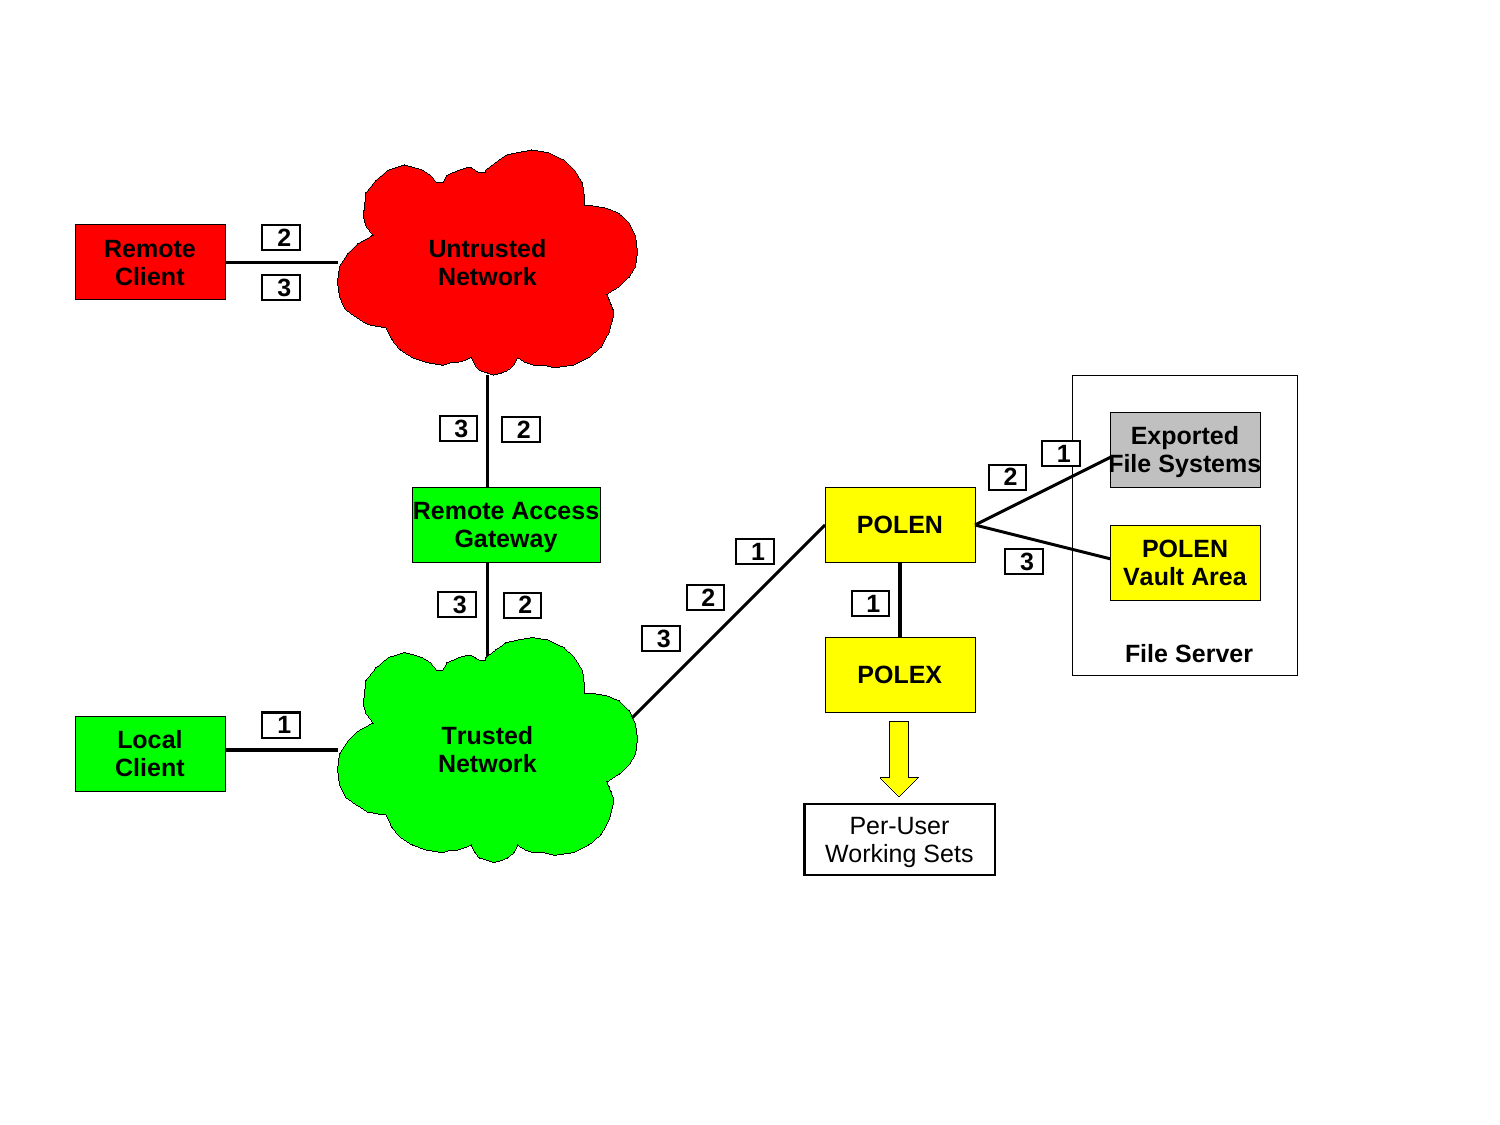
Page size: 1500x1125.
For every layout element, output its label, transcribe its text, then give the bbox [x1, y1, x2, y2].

text_box POLEN [825, 487, 976, 563]
text_box Local Client [75, 716, 226, 792]
text_box Remote Access Gateway [412, 487, 601, 563]
text_box 2 [988, 464, 1027, 490]
text_box POLEX [825, 637, 976, 713]
text_box 1 [736, 538, 774, 564]
text_box 3 [262, 274, 300, 300]
text_box 3 [439, 416, 478, 442]
text_box 3 [438, 591, 476, 618]
text_box 1 [851, 591, 890, 617]
text_box File Server [1110, 632, 1269, 680]
text_box Trusted Network [337, 637, 638, 863]
text_box Untrusted Network [337, 149, 638, 376]
text_box Remote Client [75, 224, 226, 300]
text_box 1 [262, 712, 300, 738]
text_box 2 [686, 585, 725, 611]
text_box 3 [1005, 548, 1043, 574]
text_box 1 [1042, 441, 1080, 467]
text_box POLEN Vault Area [1110, 525, 1261, 601]
text_box Per-User Working Sets [804, 803, 995, 876]
text_box [880, 721, 919, 797]
text_box 2 [502, 416, 540, 443]
text_box 3 [642, 626, 680, 652]
text_box Exported File Systems [1110, 412, 1261, 488]
text_box 2 [503, 592, 542, 618]
text_box 2 [262, 224, 300, 251]
